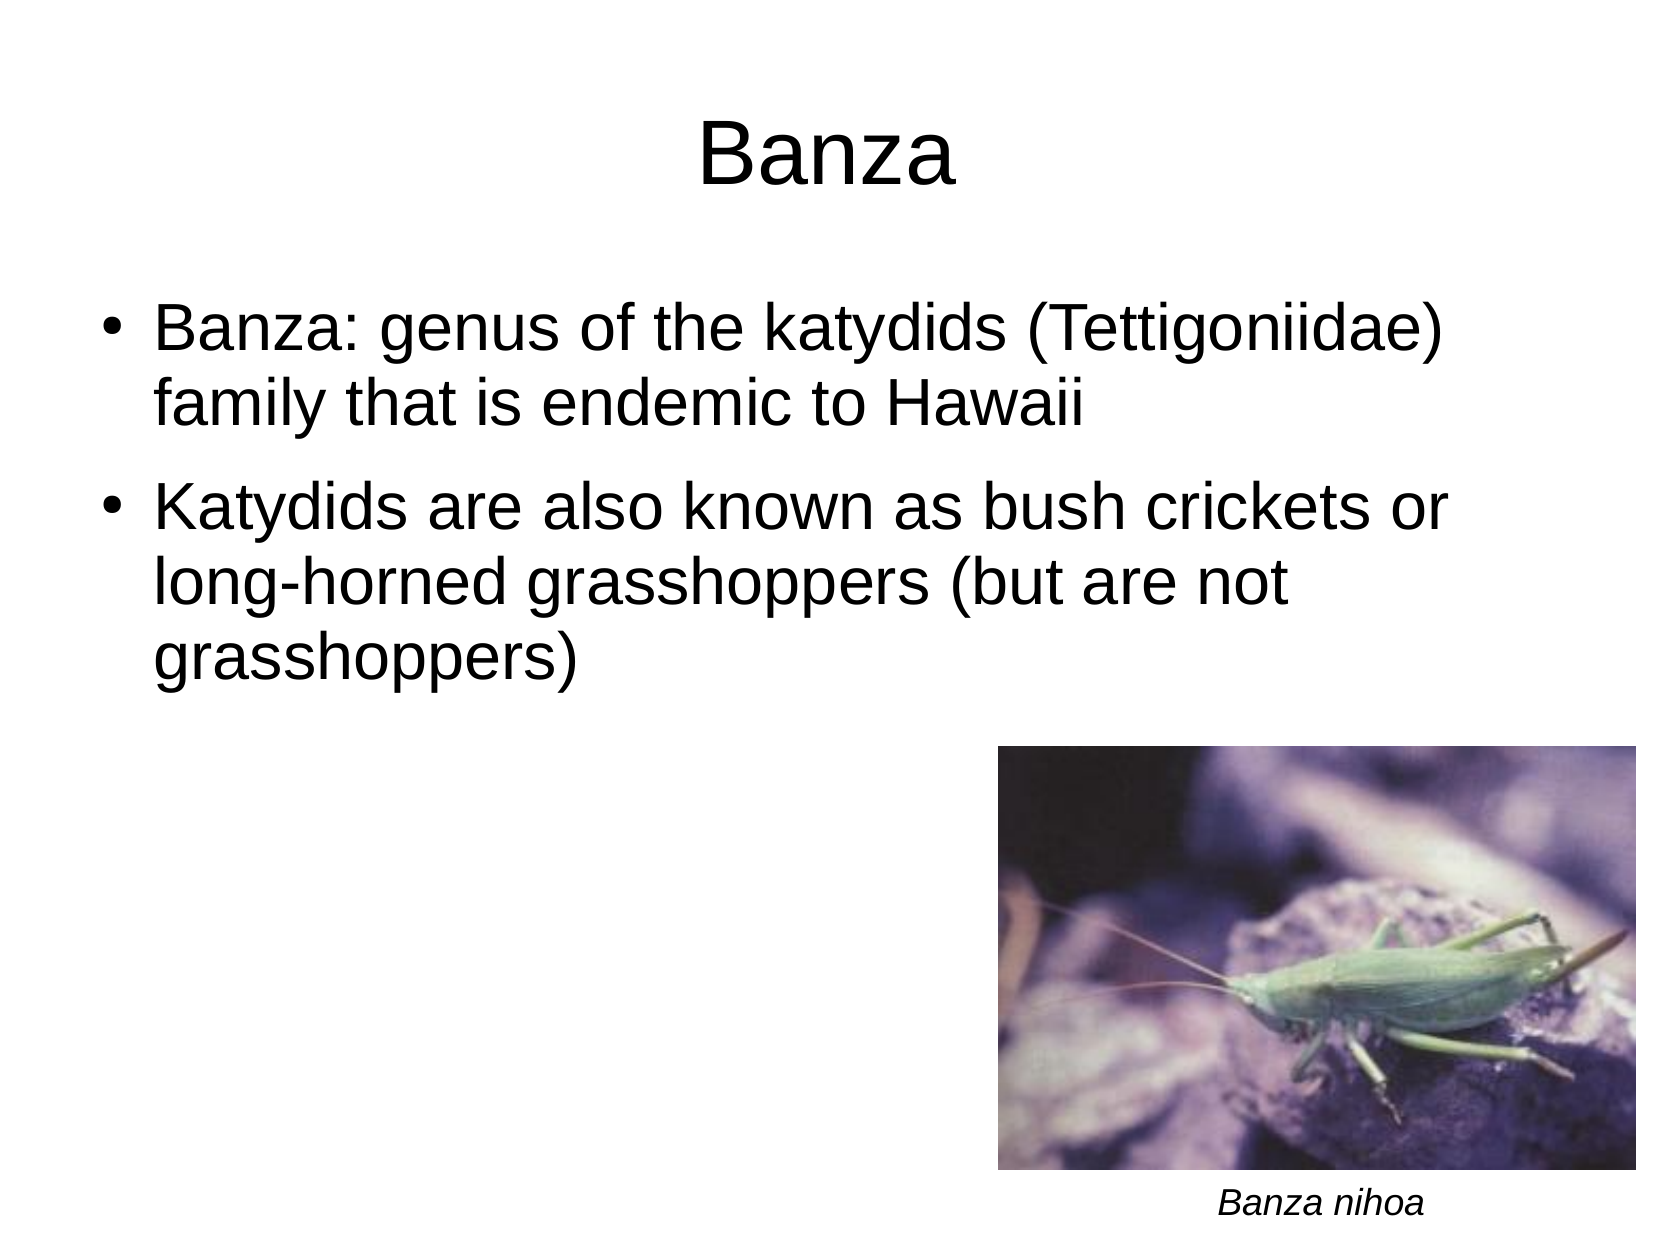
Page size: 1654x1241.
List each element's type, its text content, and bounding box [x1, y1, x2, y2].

text_box Banza nihoa [1202, 1173, 1441, 1231]
list Banza: genus of the katydids (Tettigoniidae) family that is endemic to Hawaii Katydids are also known as bush crickets or long-horned grasshoppers (but are not grasshoppers) [82, 290, 1571, 1010]
title Banza [82, 49, 1571, 257]
picture [998, 746, 1636, 1171]
